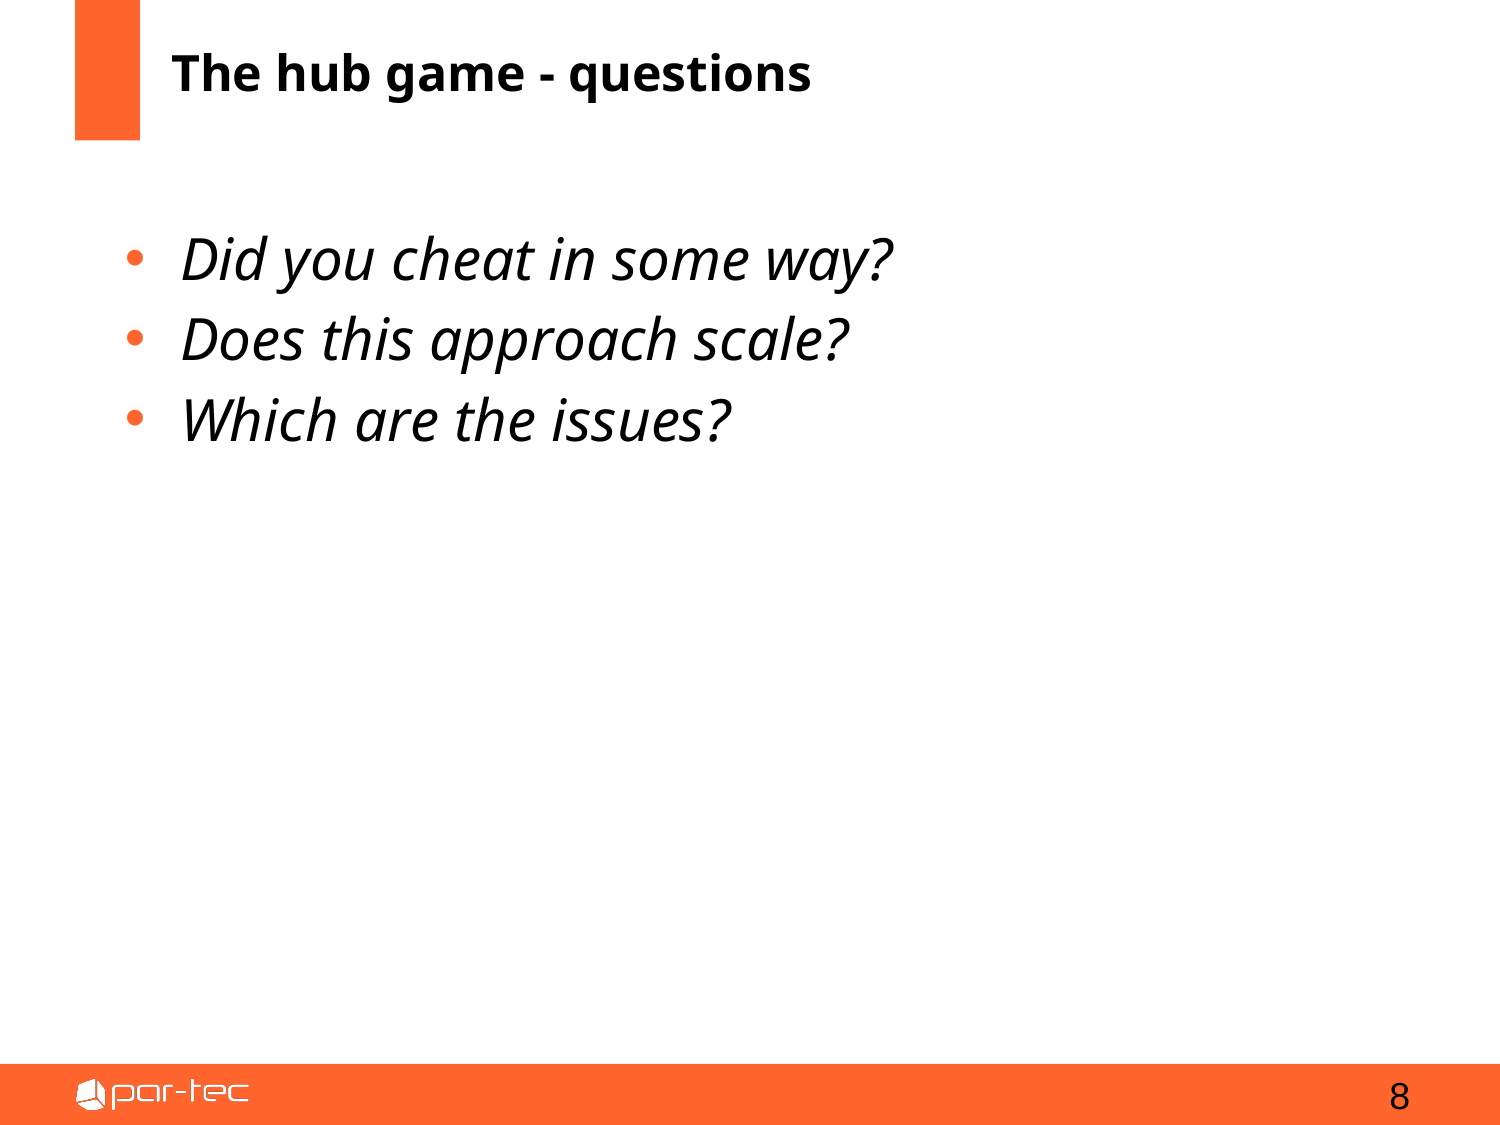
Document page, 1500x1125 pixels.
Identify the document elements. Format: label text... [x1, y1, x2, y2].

picture [75, 1077, 250, 1116]
text_box Did you cheat in some way? Does this approach scale? Which are the issues? [109, 214, 1461, 1060]
text_box The hub game - questions [171, 0, 1424, 143]
